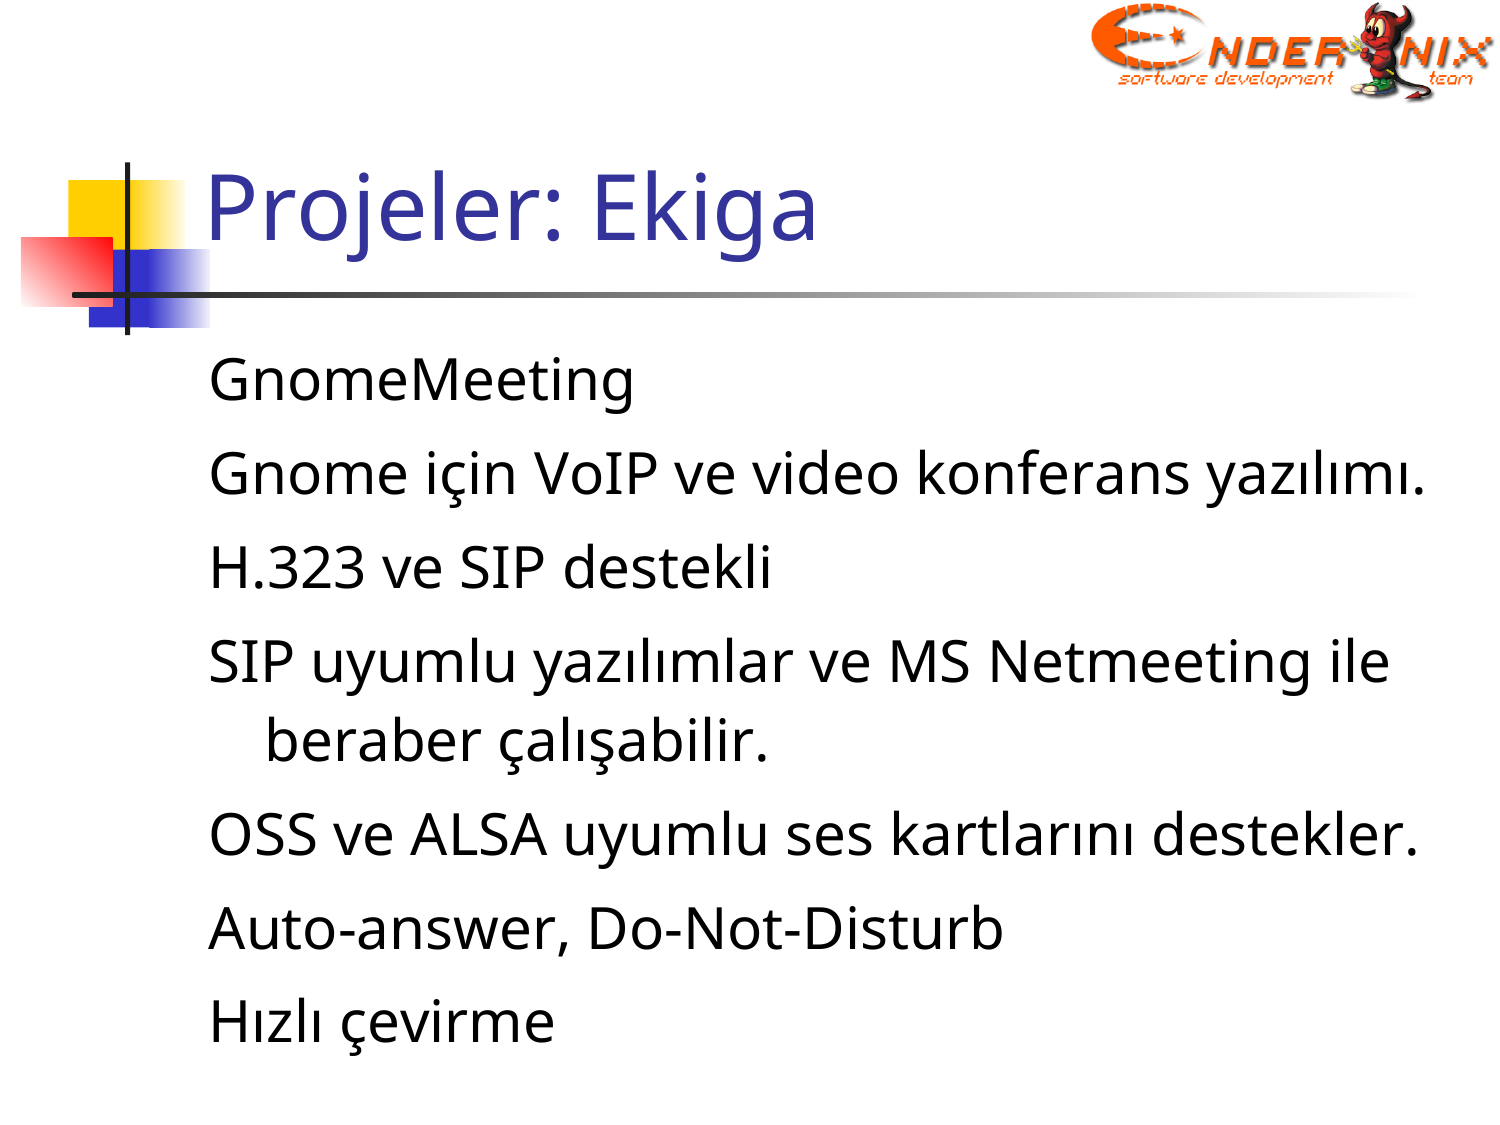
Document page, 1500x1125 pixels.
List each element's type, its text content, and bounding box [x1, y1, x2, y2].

list GnomeMeeting Gnome için VoIP ve video konferans yazılımı. H.323 ve SIP destekli SIP uyumlu yazılımlar ve MS Netmeeting ile beraber çalışabilir. OSS ve ALSA uyumlu ses kartlarını destekler. Auto-answer, Do-Not-Disturb Hızlı çevirme [193, 331, 1469, 1007]
title Projeler: Ekiga [188, 35, 1468, 276]
picture [1069, 0, 1500, 105]
